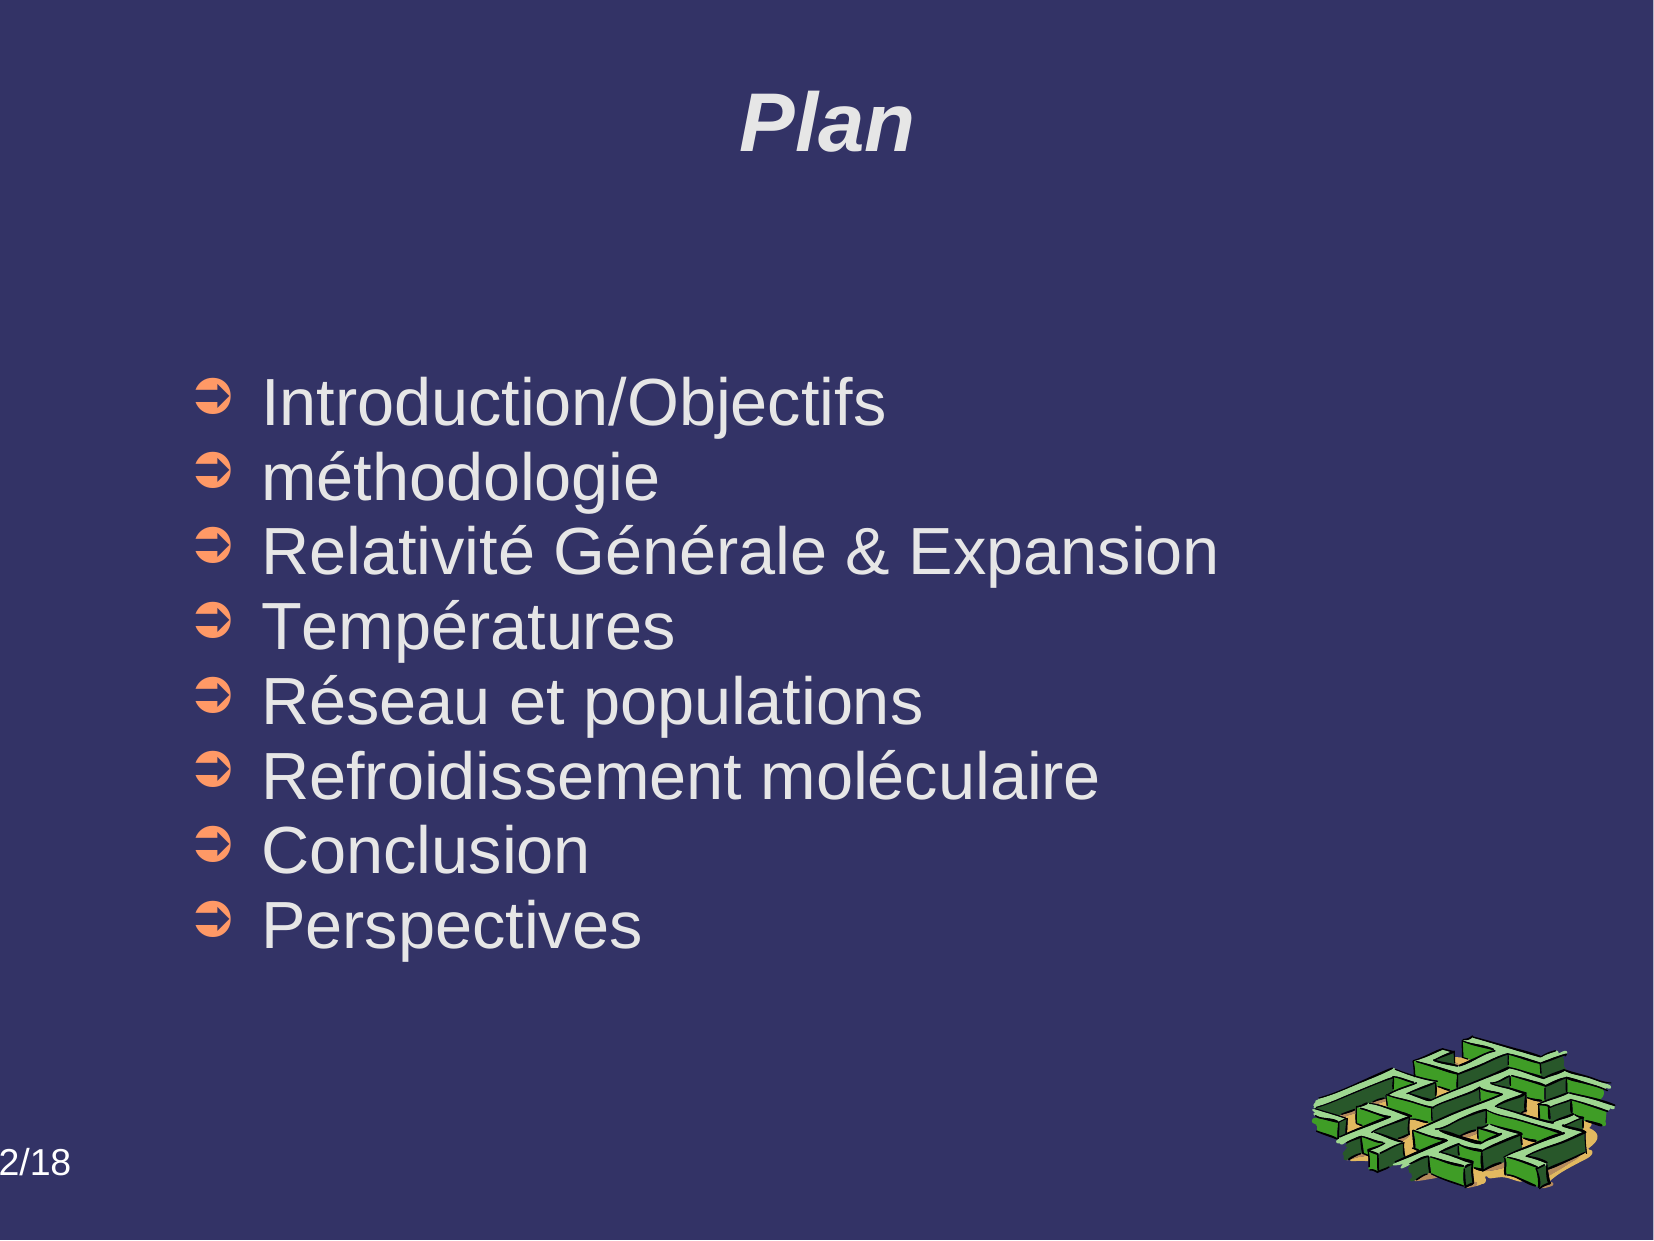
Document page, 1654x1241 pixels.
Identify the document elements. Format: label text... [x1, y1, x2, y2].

list Introduction/Objectifs méthodologie Relativité Générale & Expansion Températures Réseau et populations Refroidissement moléculaire Conclusion Perspectives [178, 364, 1570, 1147]
text_box <numéro>/19 [47, 1133, 152, 1205]
title Plan [121, 19, 1534, 227]
